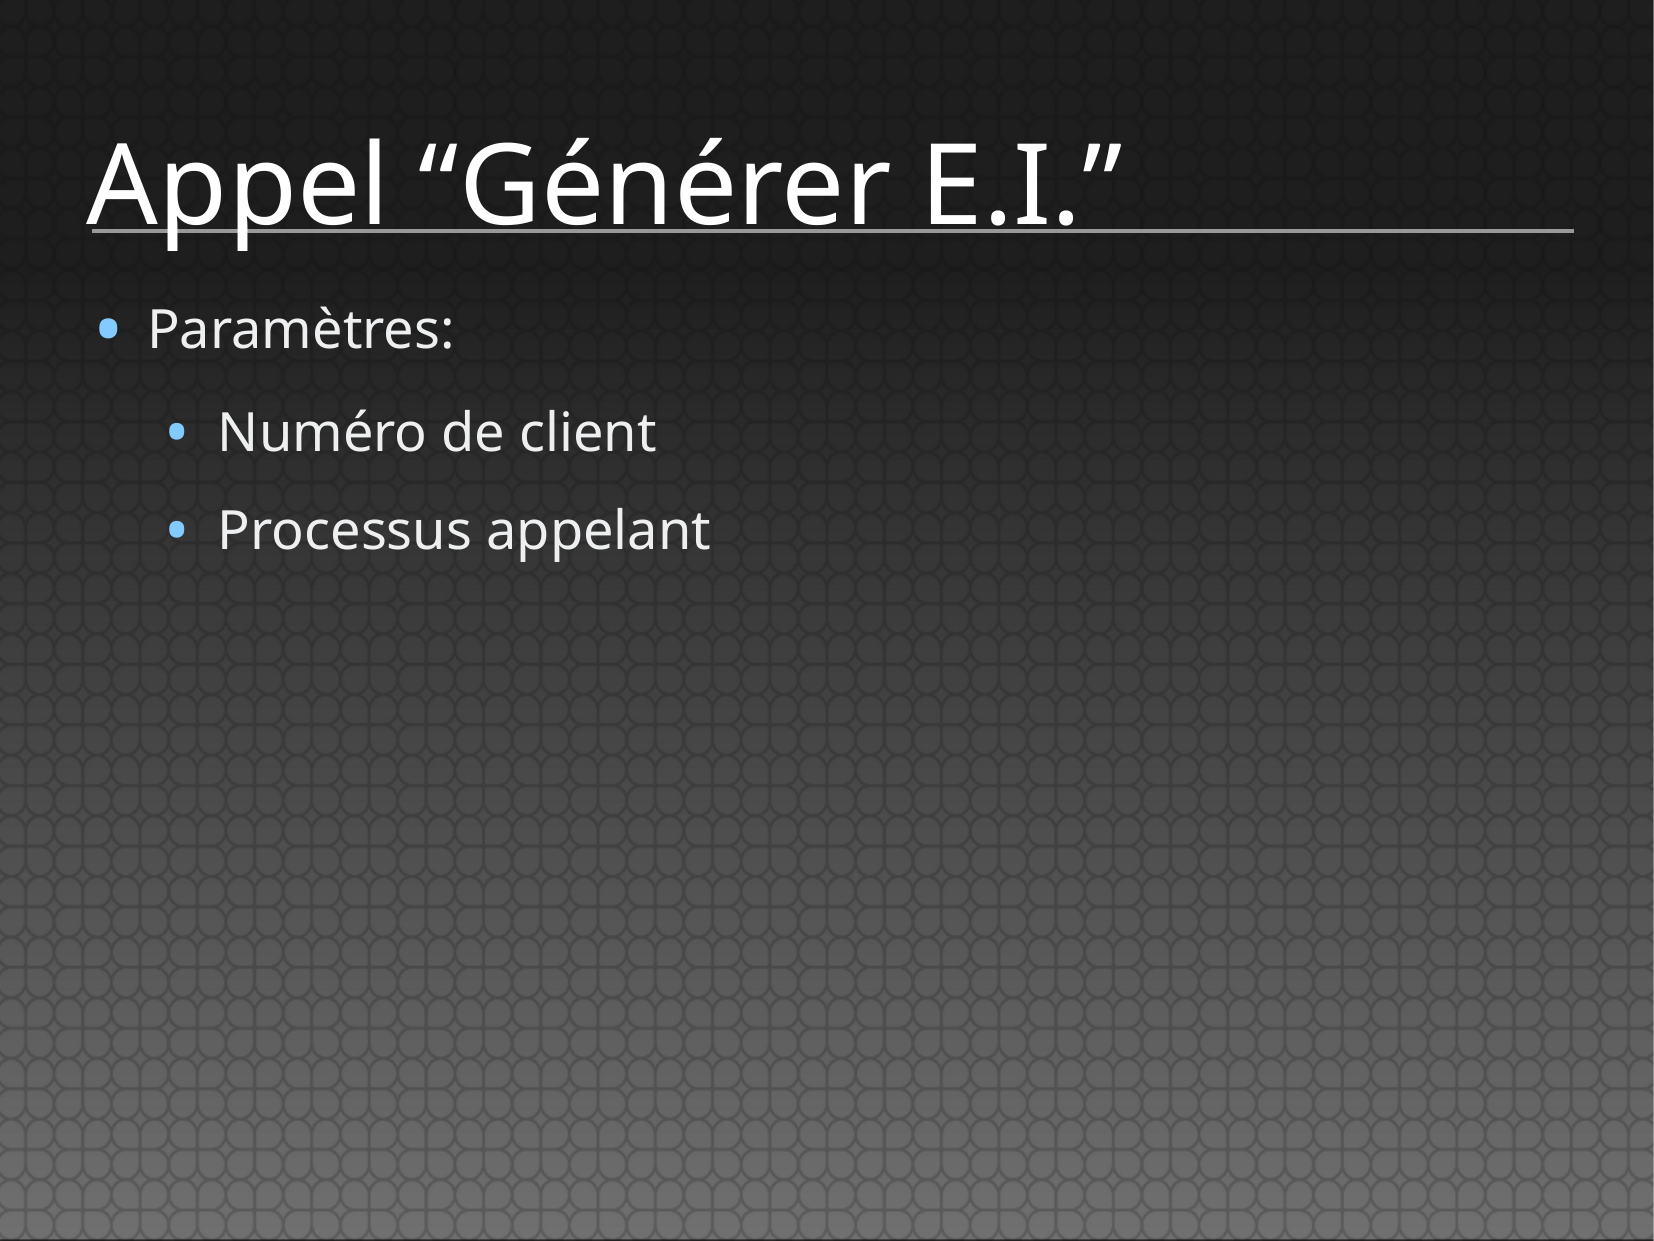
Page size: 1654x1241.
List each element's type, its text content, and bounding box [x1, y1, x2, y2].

title Appel “Générer E.I.” [86, 112, 1576, 249]
picture [0, 0, 1654, 1241]
list Paramètres: Numéro de client Processus appelant [76, 290, 1565, 1135]
